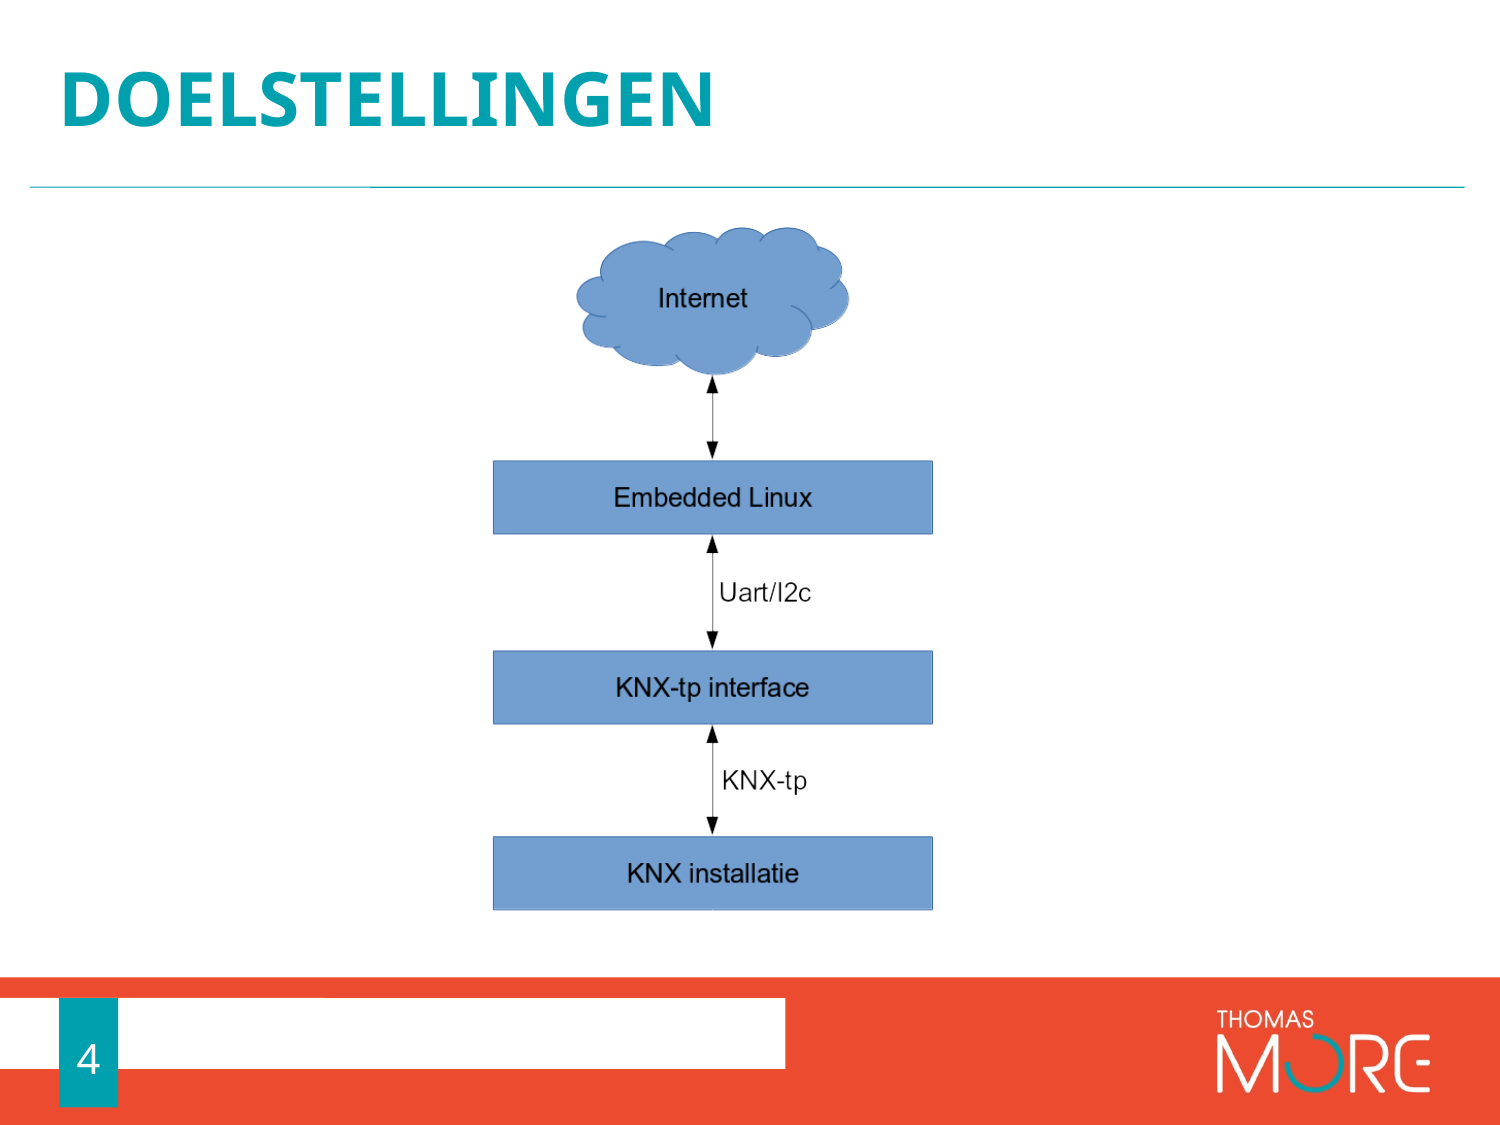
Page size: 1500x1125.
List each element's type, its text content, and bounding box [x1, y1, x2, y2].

picture [171, 167, 1459, 1122]
slide_number <number> [59, 998, 119, 1108]
footer [123, 998, 786, 1069]
title Doelstellingen [0, 0, 1500, 188]
